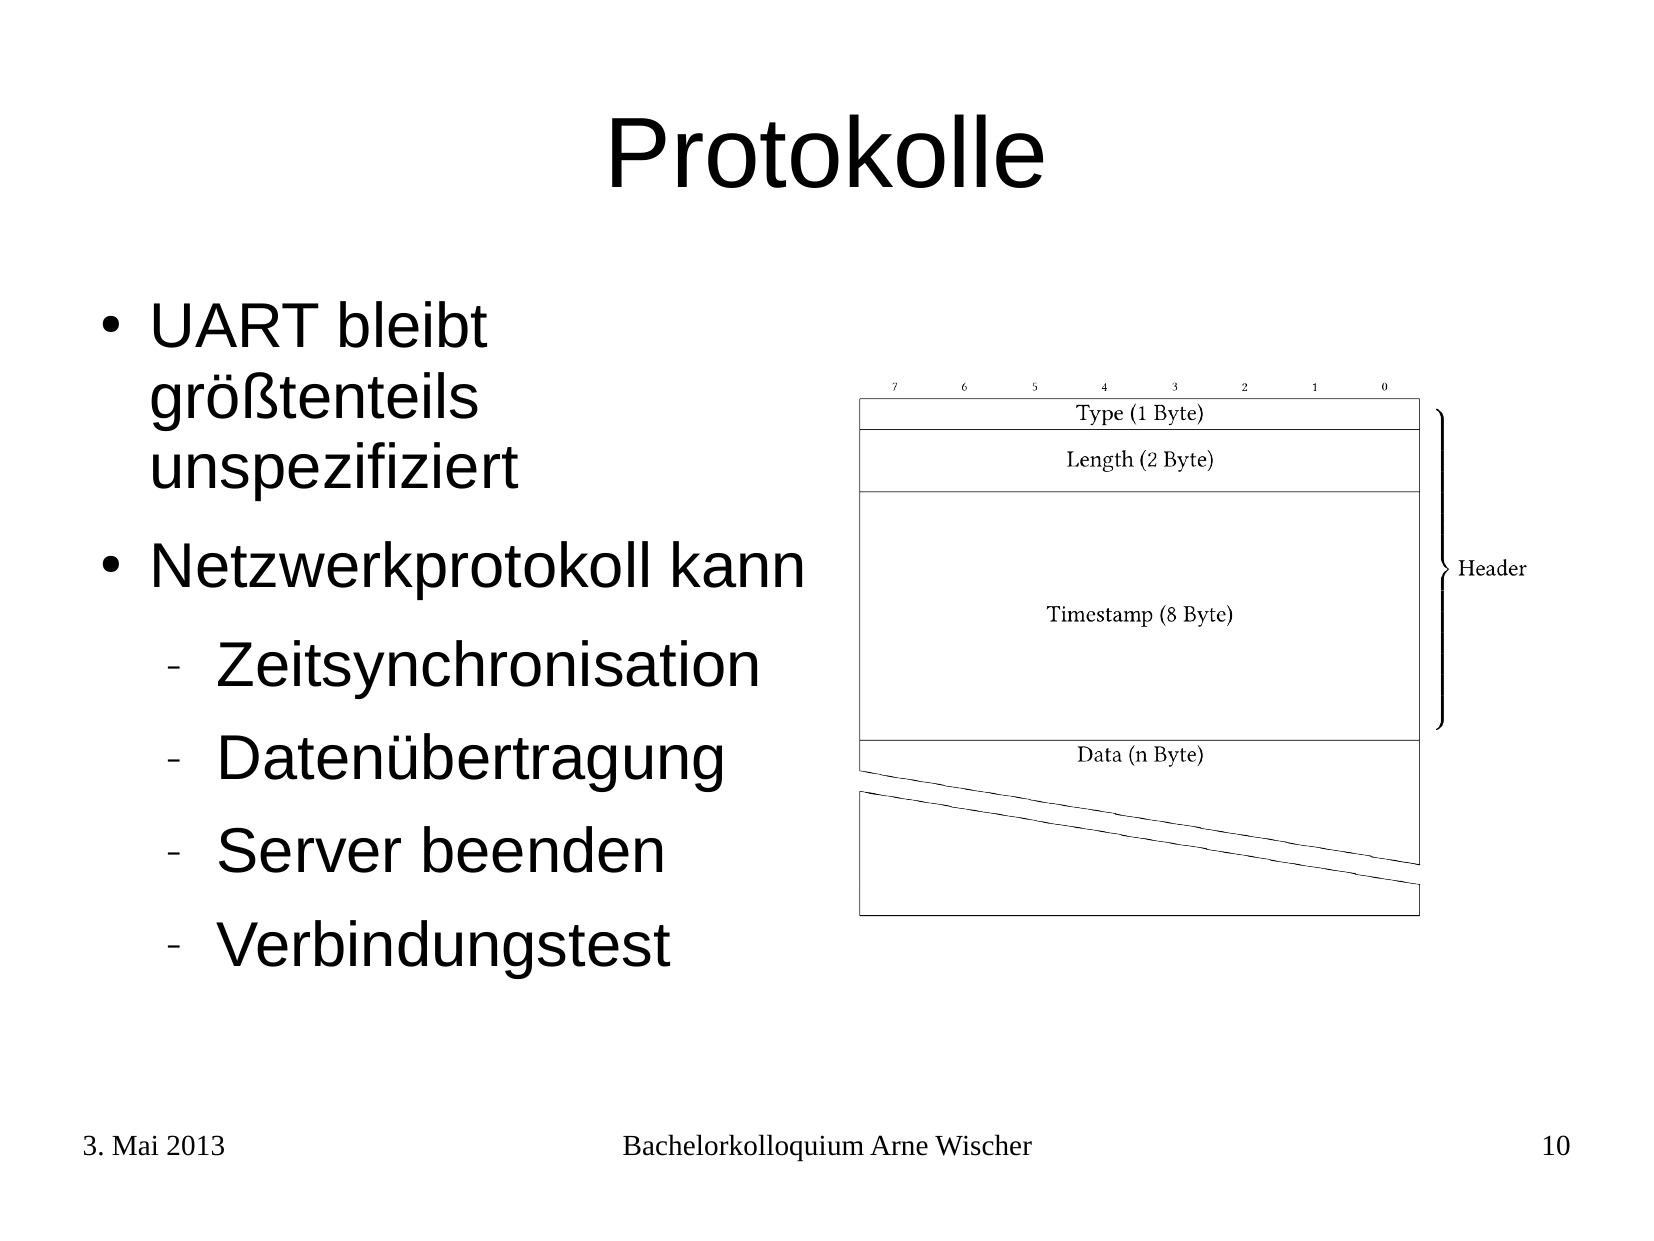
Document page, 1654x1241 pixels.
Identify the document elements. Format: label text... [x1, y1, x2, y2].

title Protokolle [82, 49, 1571, 257]
list UART bleibt größtenteils unspezifiziert Netzwerkprotokoll kann Zeitsynchronisation Datenübertragung Server beenden Verbindungstest [82, 290, 811, 1010]
picture [828, 376, 1539, 924]
